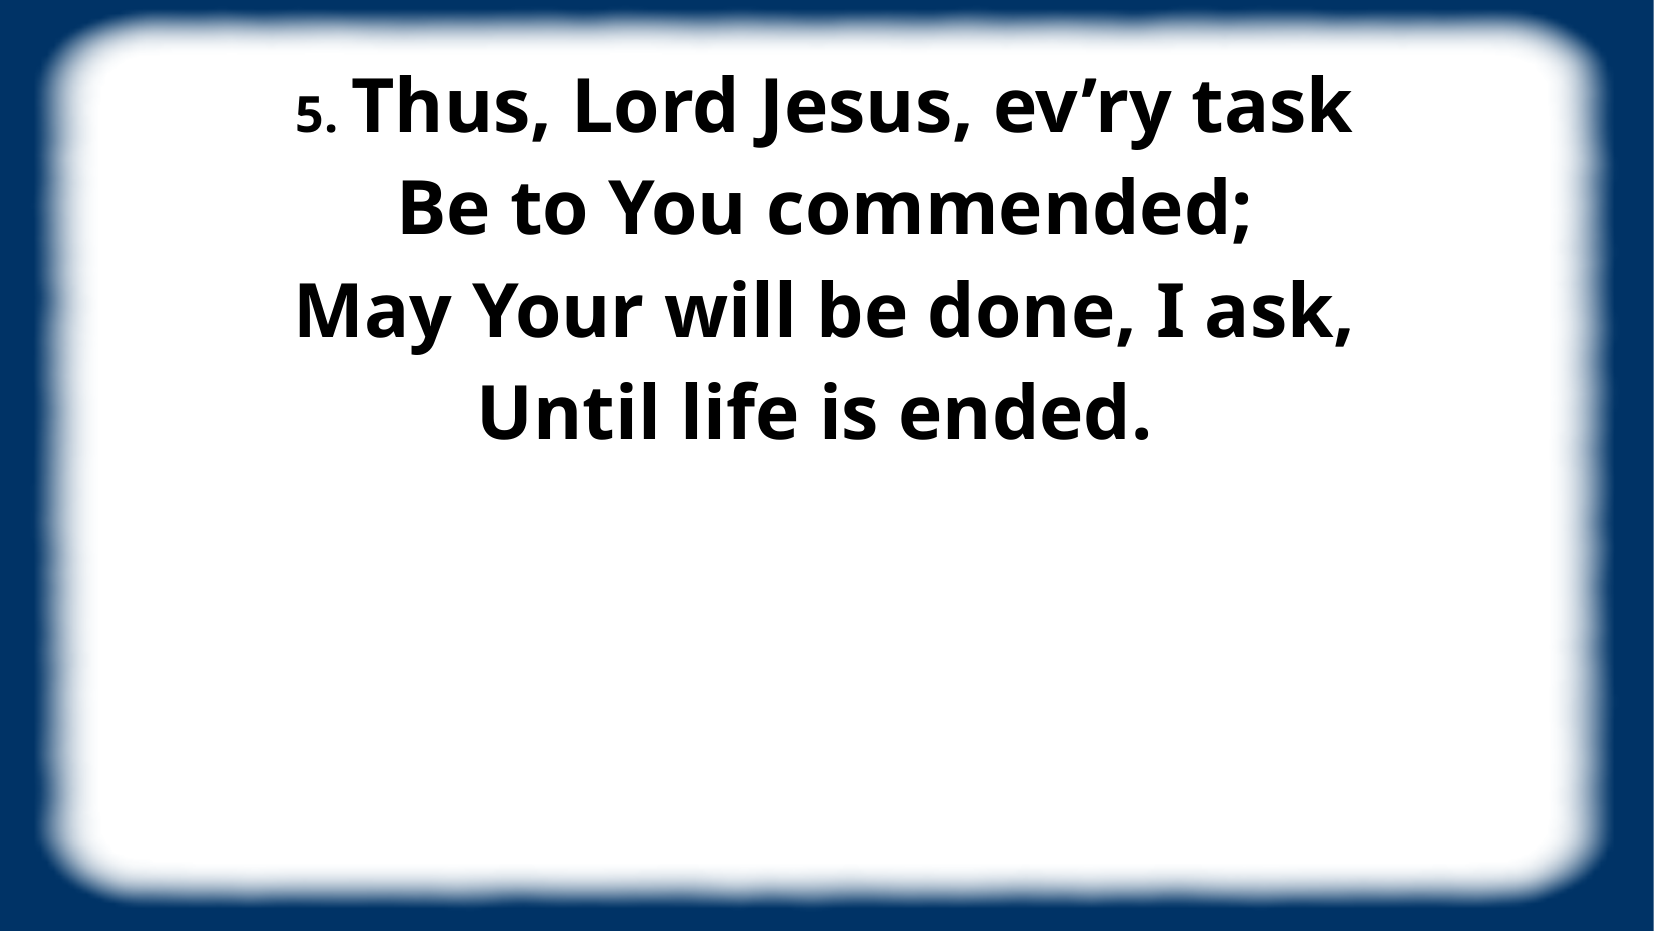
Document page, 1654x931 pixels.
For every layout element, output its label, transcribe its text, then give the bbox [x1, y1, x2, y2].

picture [0, 0, 1654, 931]
text_box 5. Thus, Lord Jesus, ev’ry task Be to You commended; May Your will be done, I ask, Until life is ended. [120, 45, 1531, 460]
